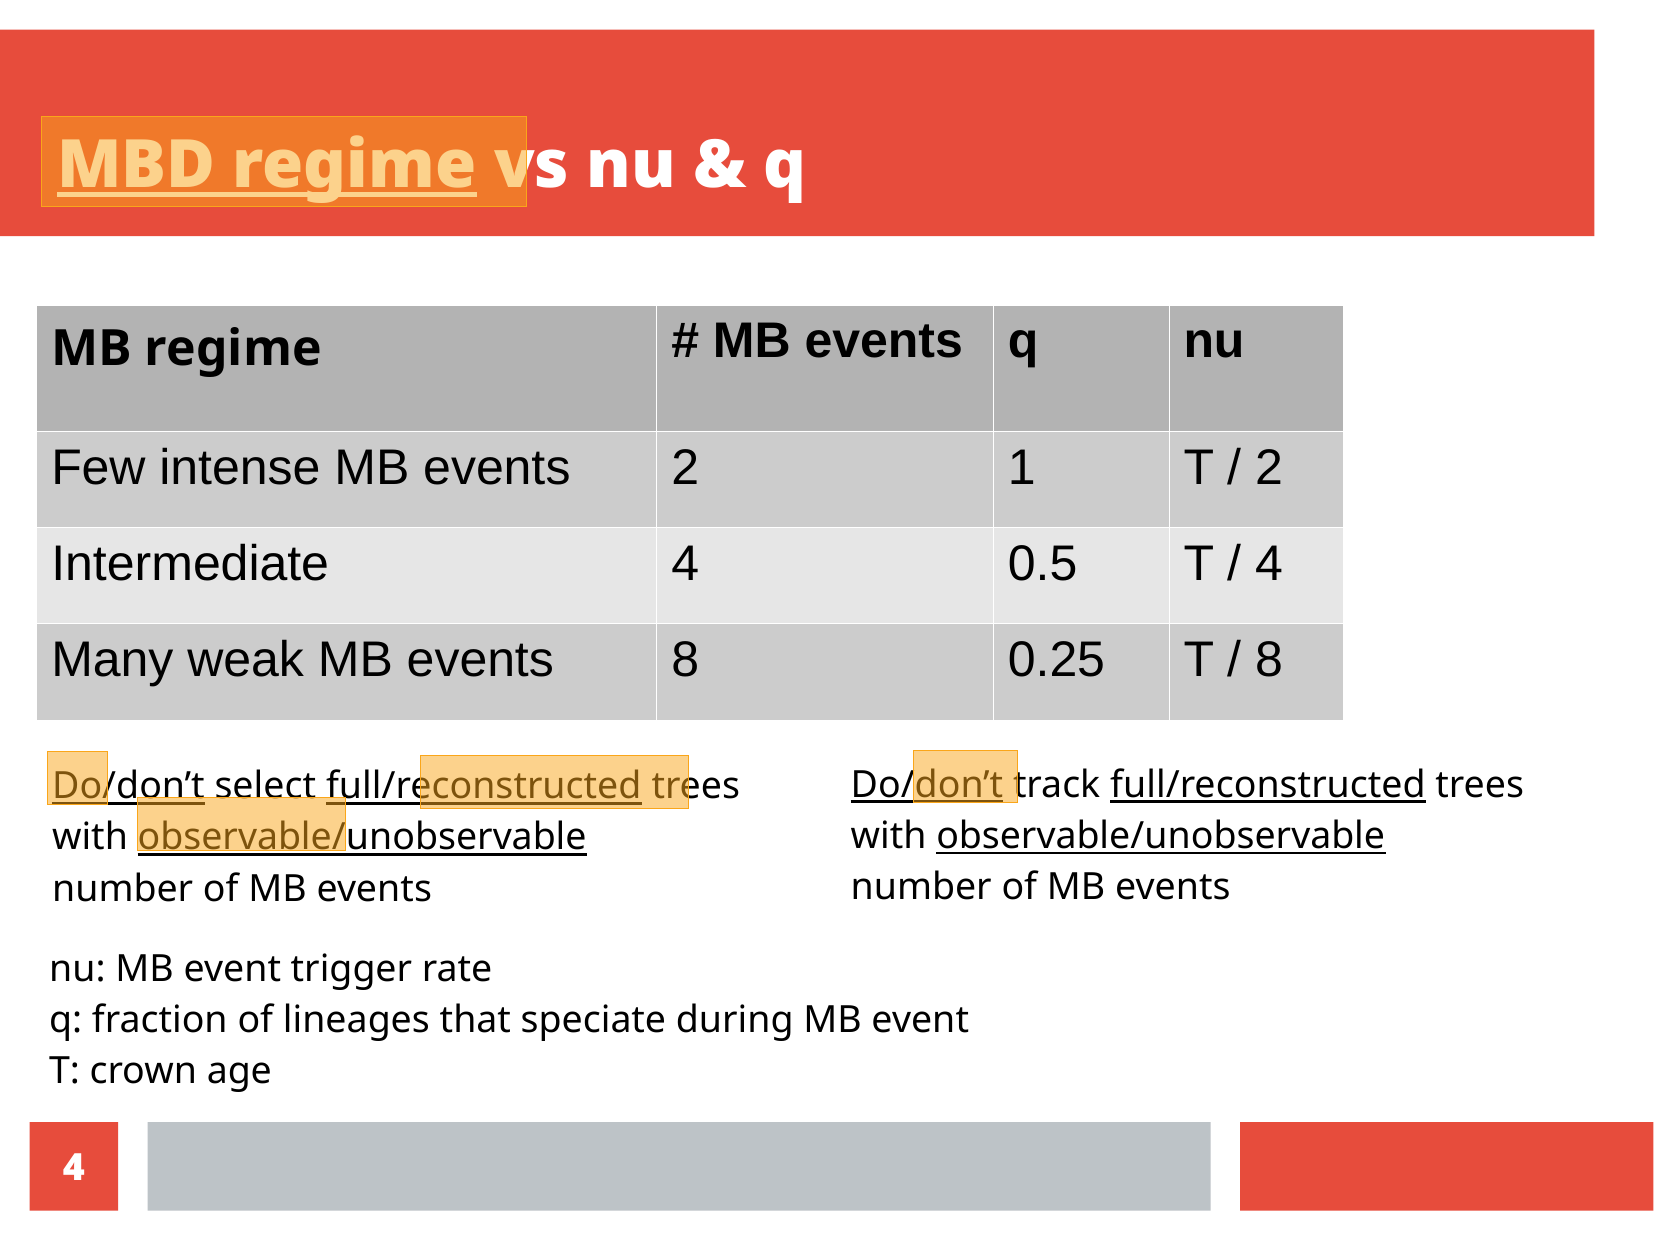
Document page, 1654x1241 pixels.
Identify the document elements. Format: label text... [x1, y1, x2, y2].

table_cell T / 4 [1170, 528, 1343, 623]
table_cell Many weak MB events [37, 624, 656, 720]
table_header MB regime [37, 306, 656, 431]
table_cell T / 2 [1170, 432, 1343, 527]
text_box [41, 116, 527, 207]
text_box Do/don’t select full/reconstructed trees with observable/unobservable number of MB events [37, 751, 808, 902]
table_header nu [1170, 306, 1343, 431]
table_cell 0.25 [994, 624, 1169, 720]
text_box Do/don’t track full/reconstructed trees with observable/unobservable number of MB events [835, 750, 1606, 901]
text_box [913, 750, 1018, 803]
text_box [420, 755, 689, 809]
table_cell 1 [994, 432, 1169, 527]
table_header # MB events [657, 306, 993, 431]
table_cell Few intense MB events [37, 432, 656, 527]
table_cell 8 [657, 624, 993, 720]
title MBD regime vs nu & q [57, 59, 1593, 207]
table_cell T / 8 [1170, 624, 1343, 720]
text_box [47, 751, 108, 805]
table_header q [994, 306, 1169, 431]
table_cell 0.5 [994, 528, 1169, 623]
text_box [137, 797, 346, 851]
table_cell Intermediate [37, 528, 656, 623]
text_box nu: MB event trigger rate q: fraction of lineages that speciate during MB event T: crown age [34, 934, 1067, 1080]
table_cell 2 [657, 432, 993, 527]
table_cell 4 [657, 528, 993, 623]
